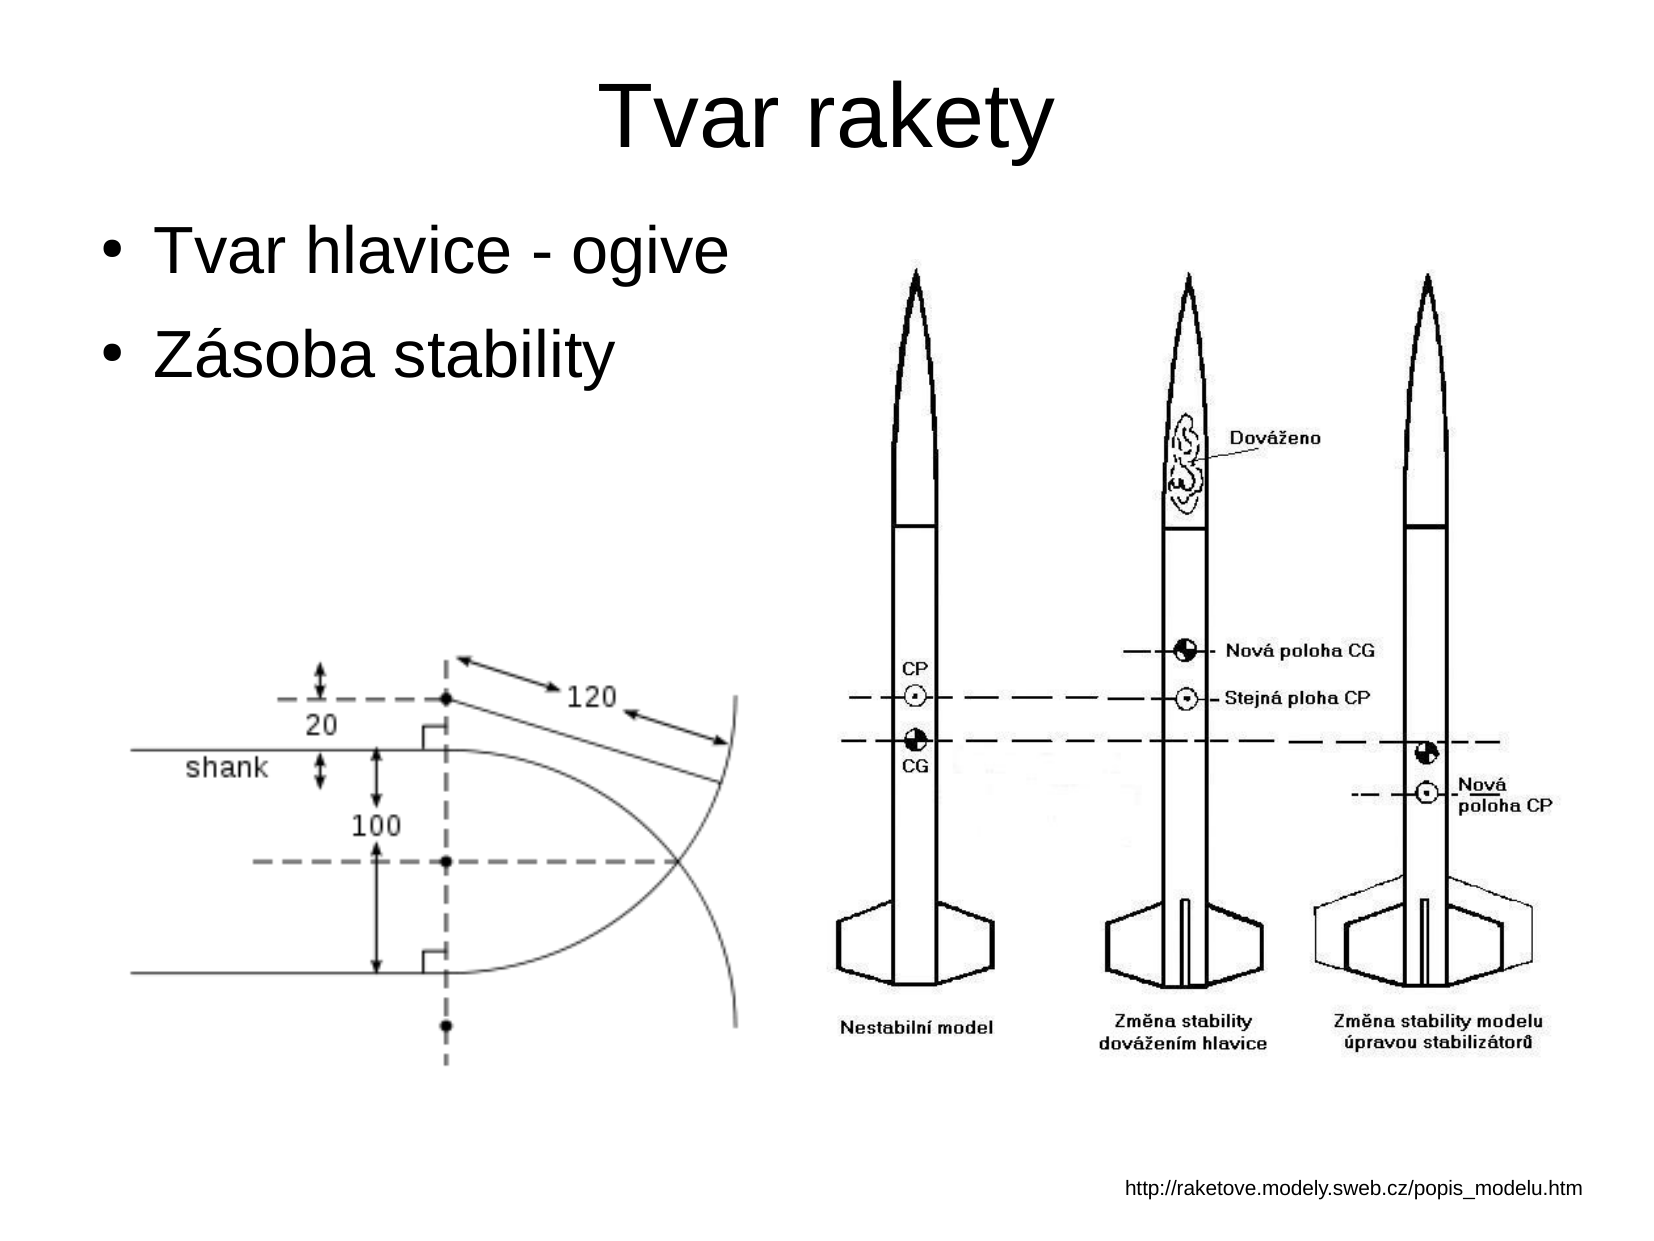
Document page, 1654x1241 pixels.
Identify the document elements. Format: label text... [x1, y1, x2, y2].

text_box http://raketove.modely.sweb.cz/popis_modelu.htm [1110, 1169, 1607, 1208]
title Tvar rakety [82, 11, 1571, 212]
picture [806, 259, 1571, 1089]
picture [70, 649, 768, 1078]
list Tvar hlavice - ogive Zásoba stability [82, 212, 1571, 932]
